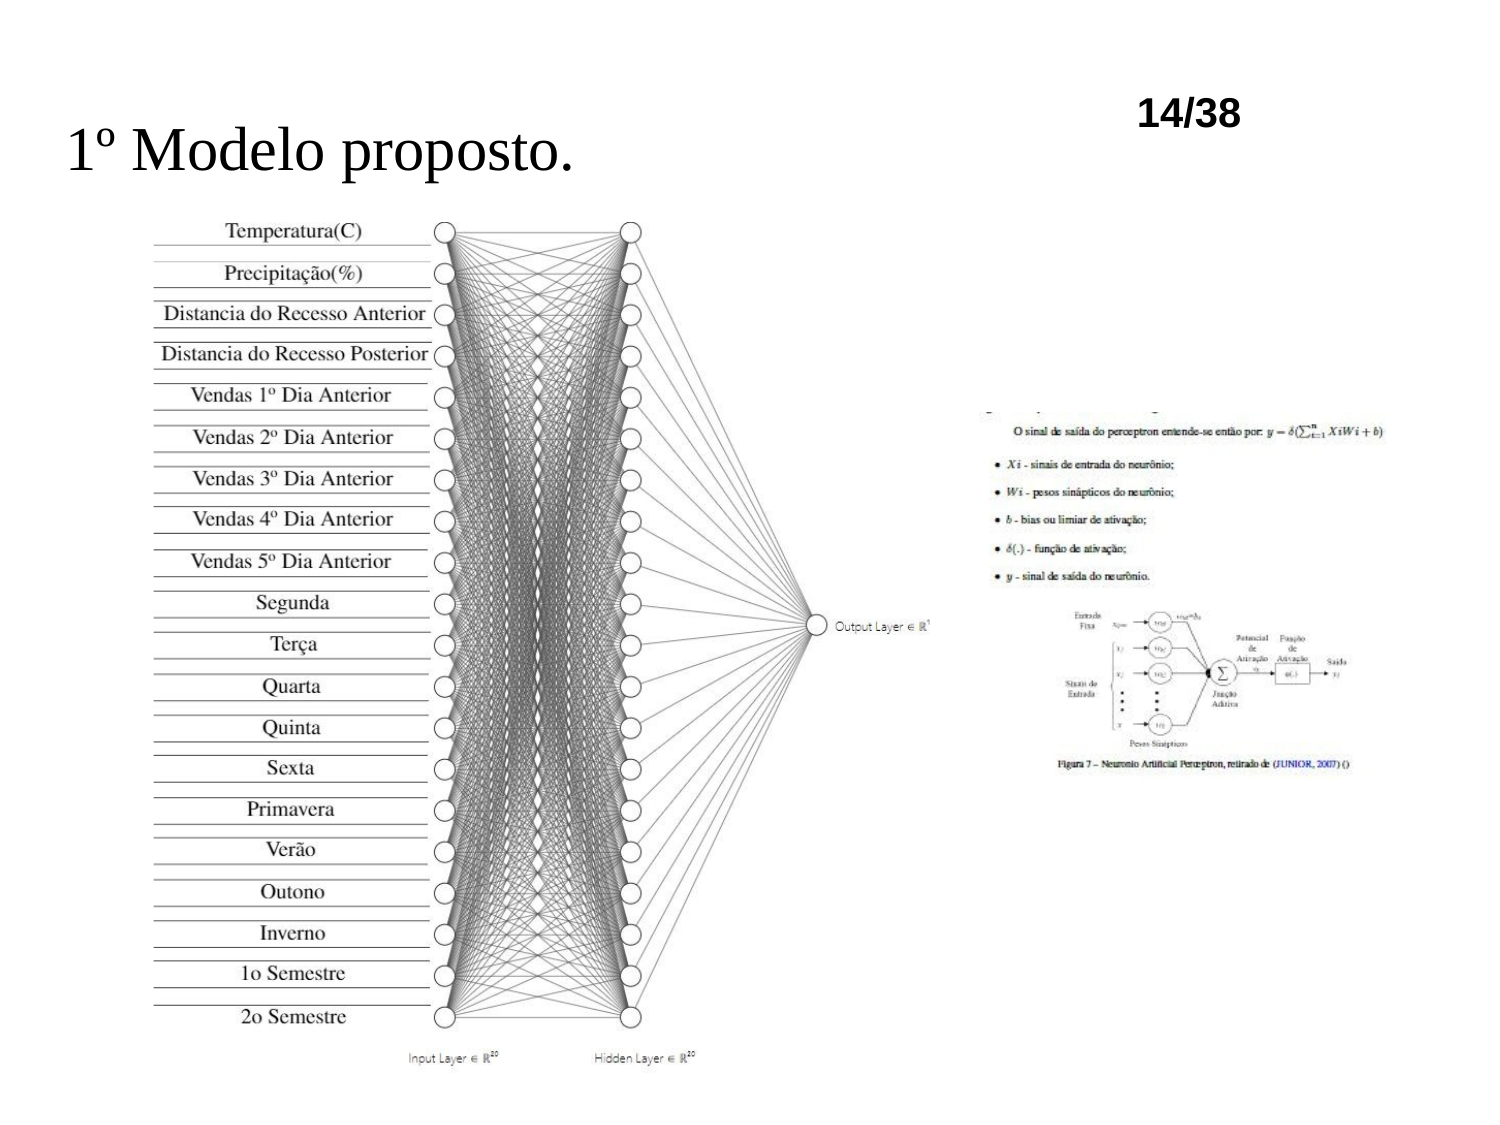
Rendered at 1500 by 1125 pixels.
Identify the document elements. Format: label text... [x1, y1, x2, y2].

text_box [153, 223, 941, 1075]
text_box 14/38 [1122, 82, 1335, 144]
text_box [968, 412, 1425, 780]
text_box 1º Modelo proposto. [51, 97, 1449, 223]
